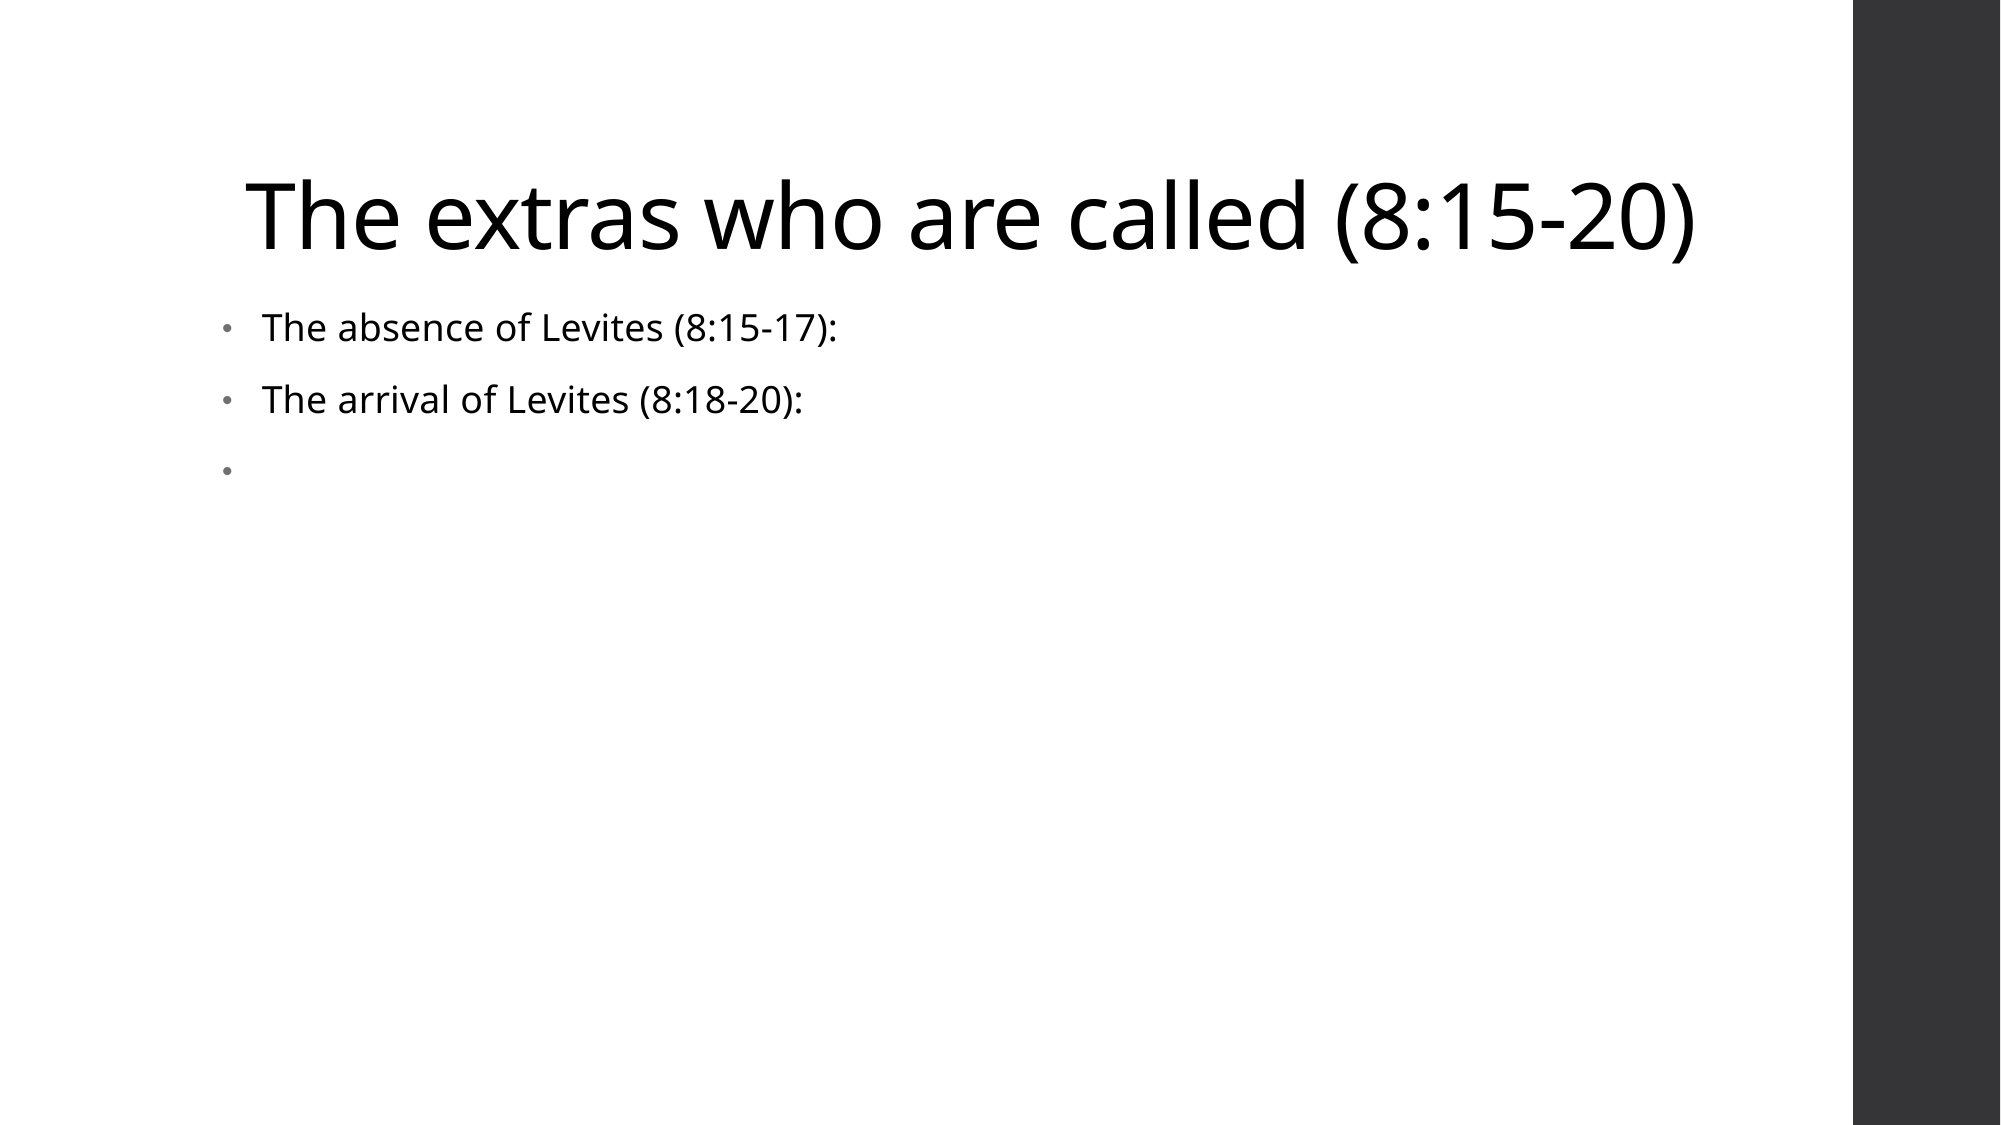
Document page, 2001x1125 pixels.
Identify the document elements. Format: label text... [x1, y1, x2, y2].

title The extras who are called (8:15-20) [206, 60, 1797, 278]
list The absence of Levites (8:15-17): The arrival of Levites (8:18-20): [206, 299, 1617, 1014]
